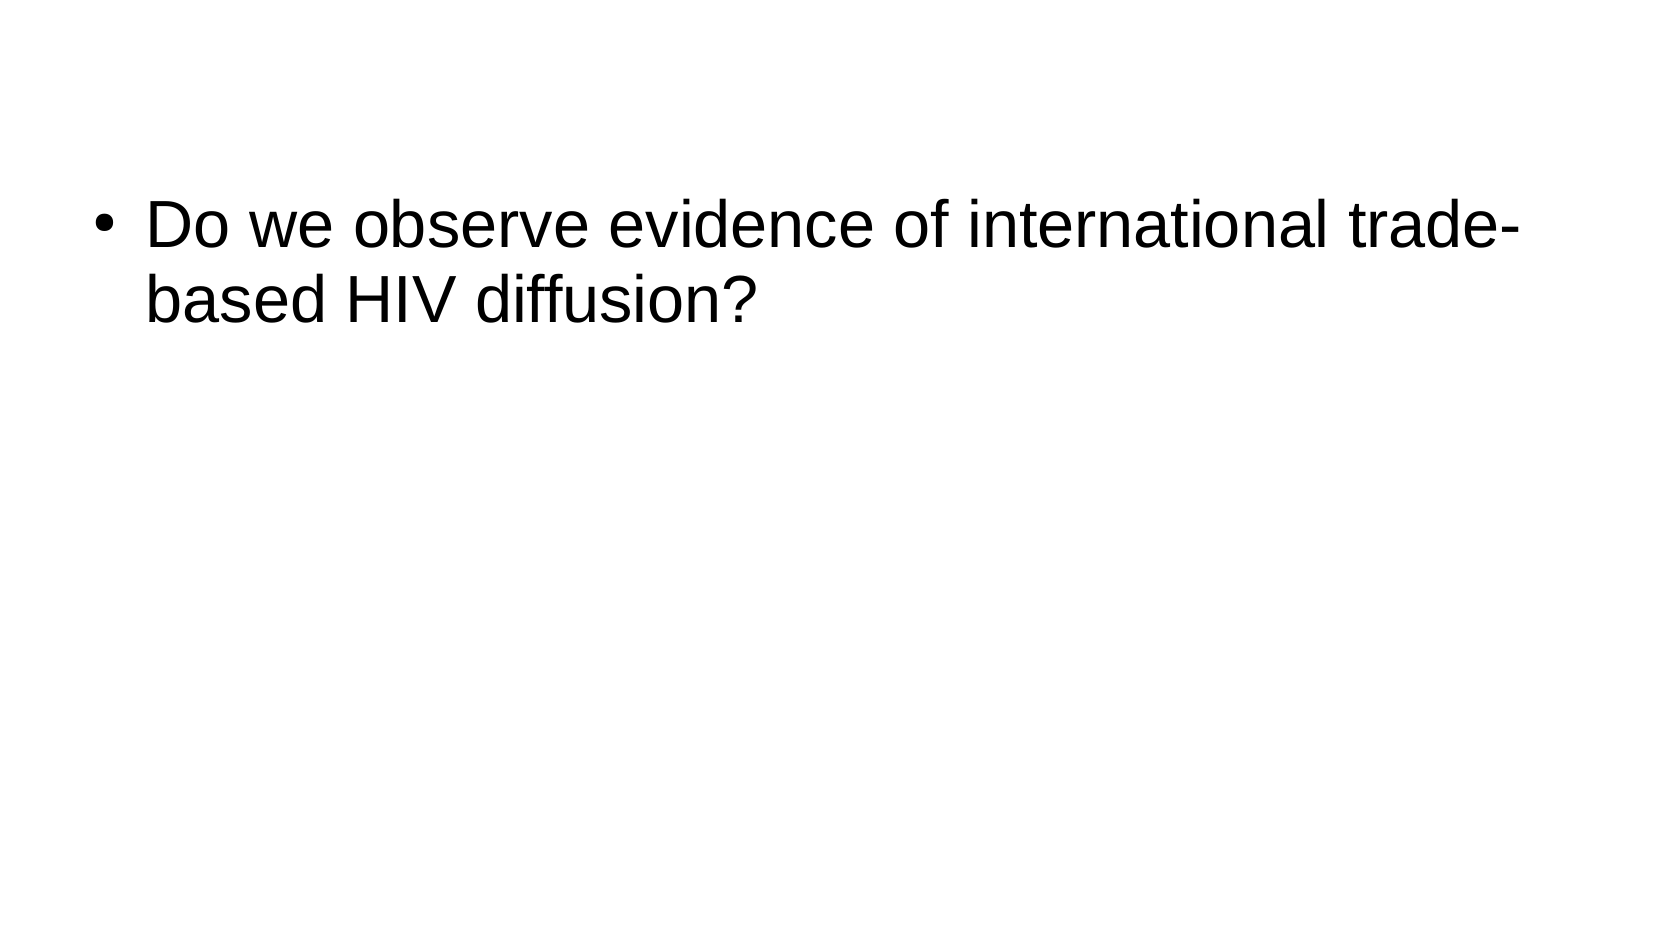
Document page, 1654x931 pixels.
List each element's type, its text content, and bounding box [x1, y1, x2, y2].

list Do we observe evidence of international trade-based HIV diffusion? [75, 187, 1564, 338]
